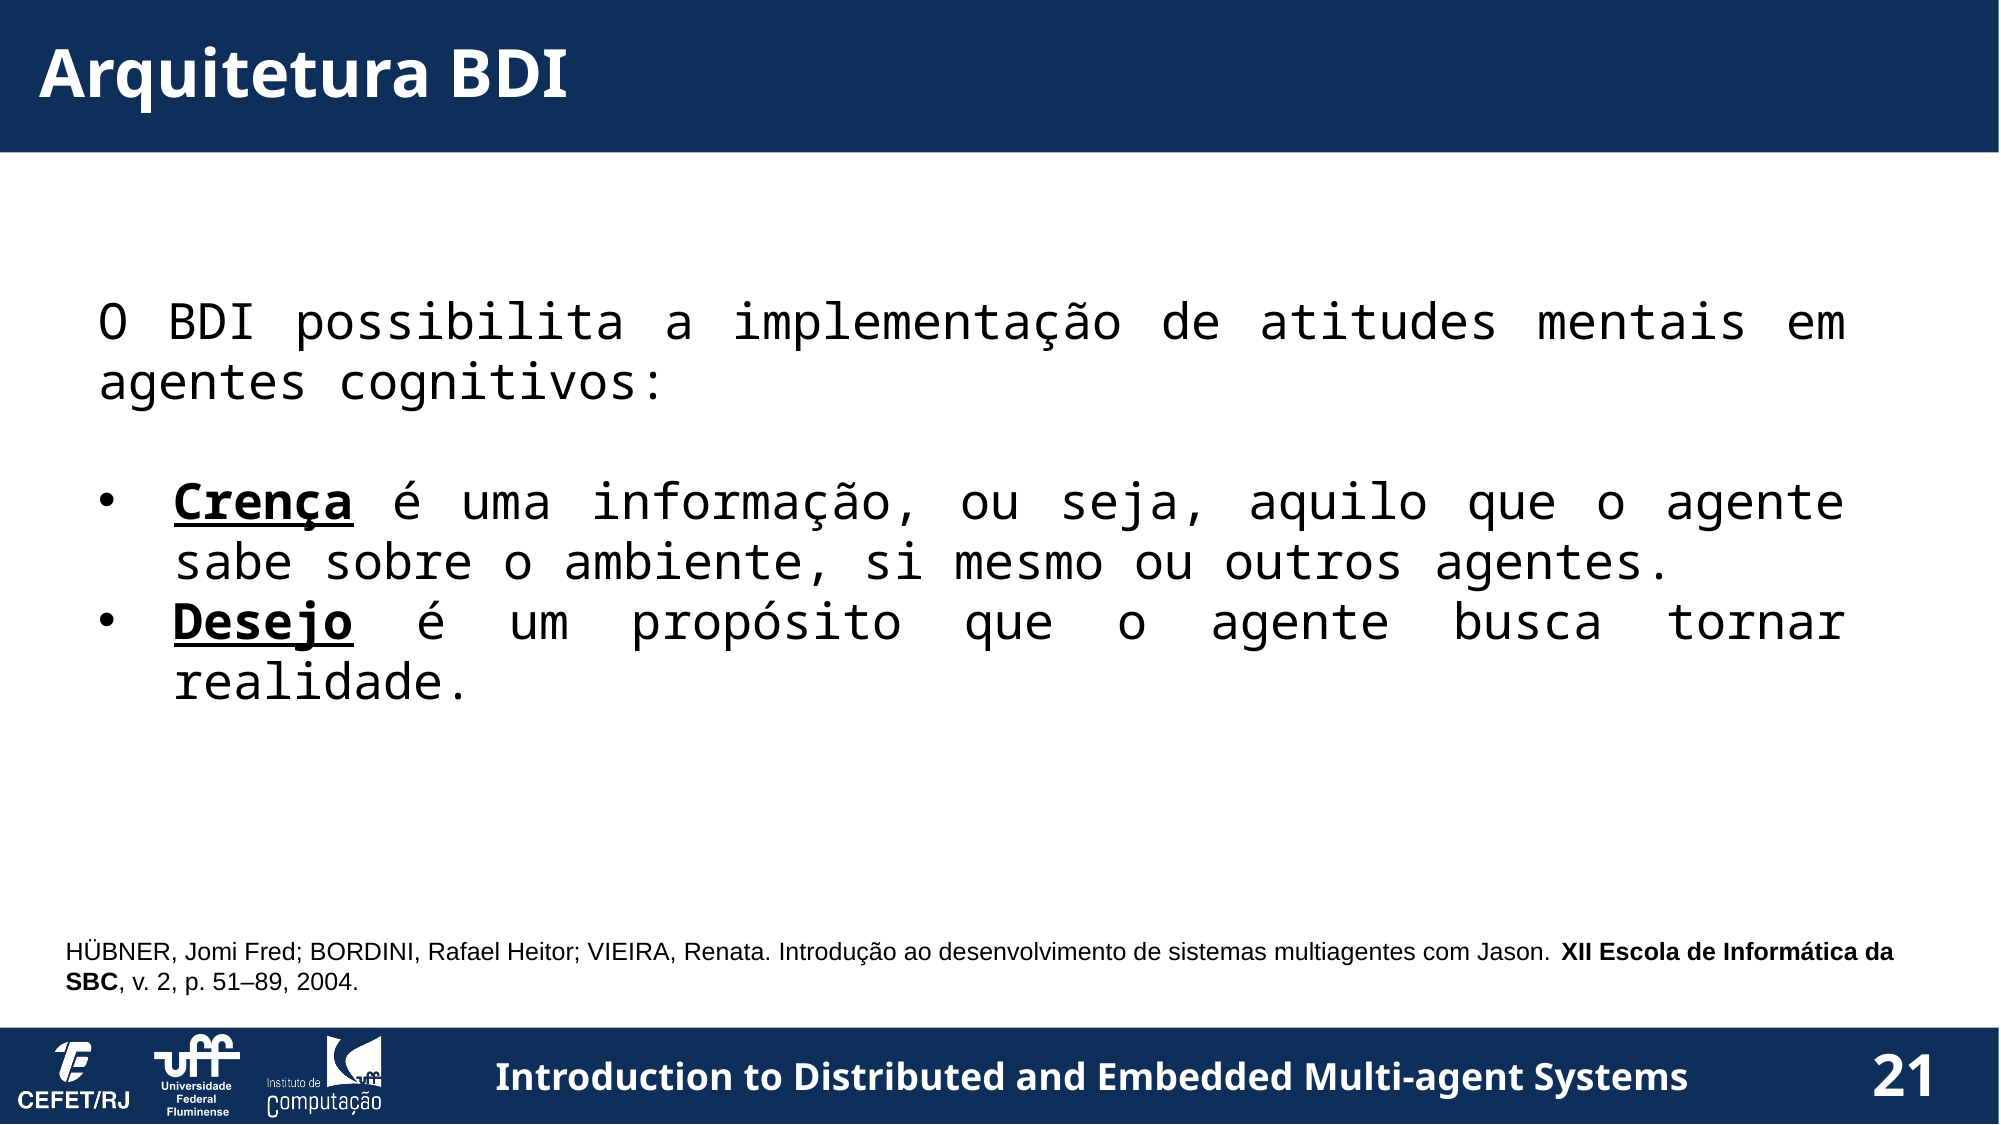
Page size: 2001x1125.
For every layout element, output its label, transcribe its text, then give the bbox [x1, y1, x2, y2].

text_box O BDI possibilita a implementação de atitudes mentais em agentes cognitivos: Crença é uma informação, ou seja, aquilo que o agente sabe sobre o ambiente, si mesmo ou outros agentes. Desejo é um propósito que o agente busca tornar realidade. [83, 281, 1861, 717]
text_box HÜBNER, Jomi Fred; BORDINI, Rafael Heitor; VIEIRA, Renata. Introdução ao desenvolvimento de sistemas multiagentes com Jason. XII Escola de Informática da SBC, v. 2, p. 51–89, 2004. [50, 928, 1939, 1003]
picture [18, 1021, 129, 1125]
text_box Arquitetura BDI [25, 23, 1999, 119]
picture [265, 1033, 383, 1118]
picture [153, 1033, 241, 1121]
